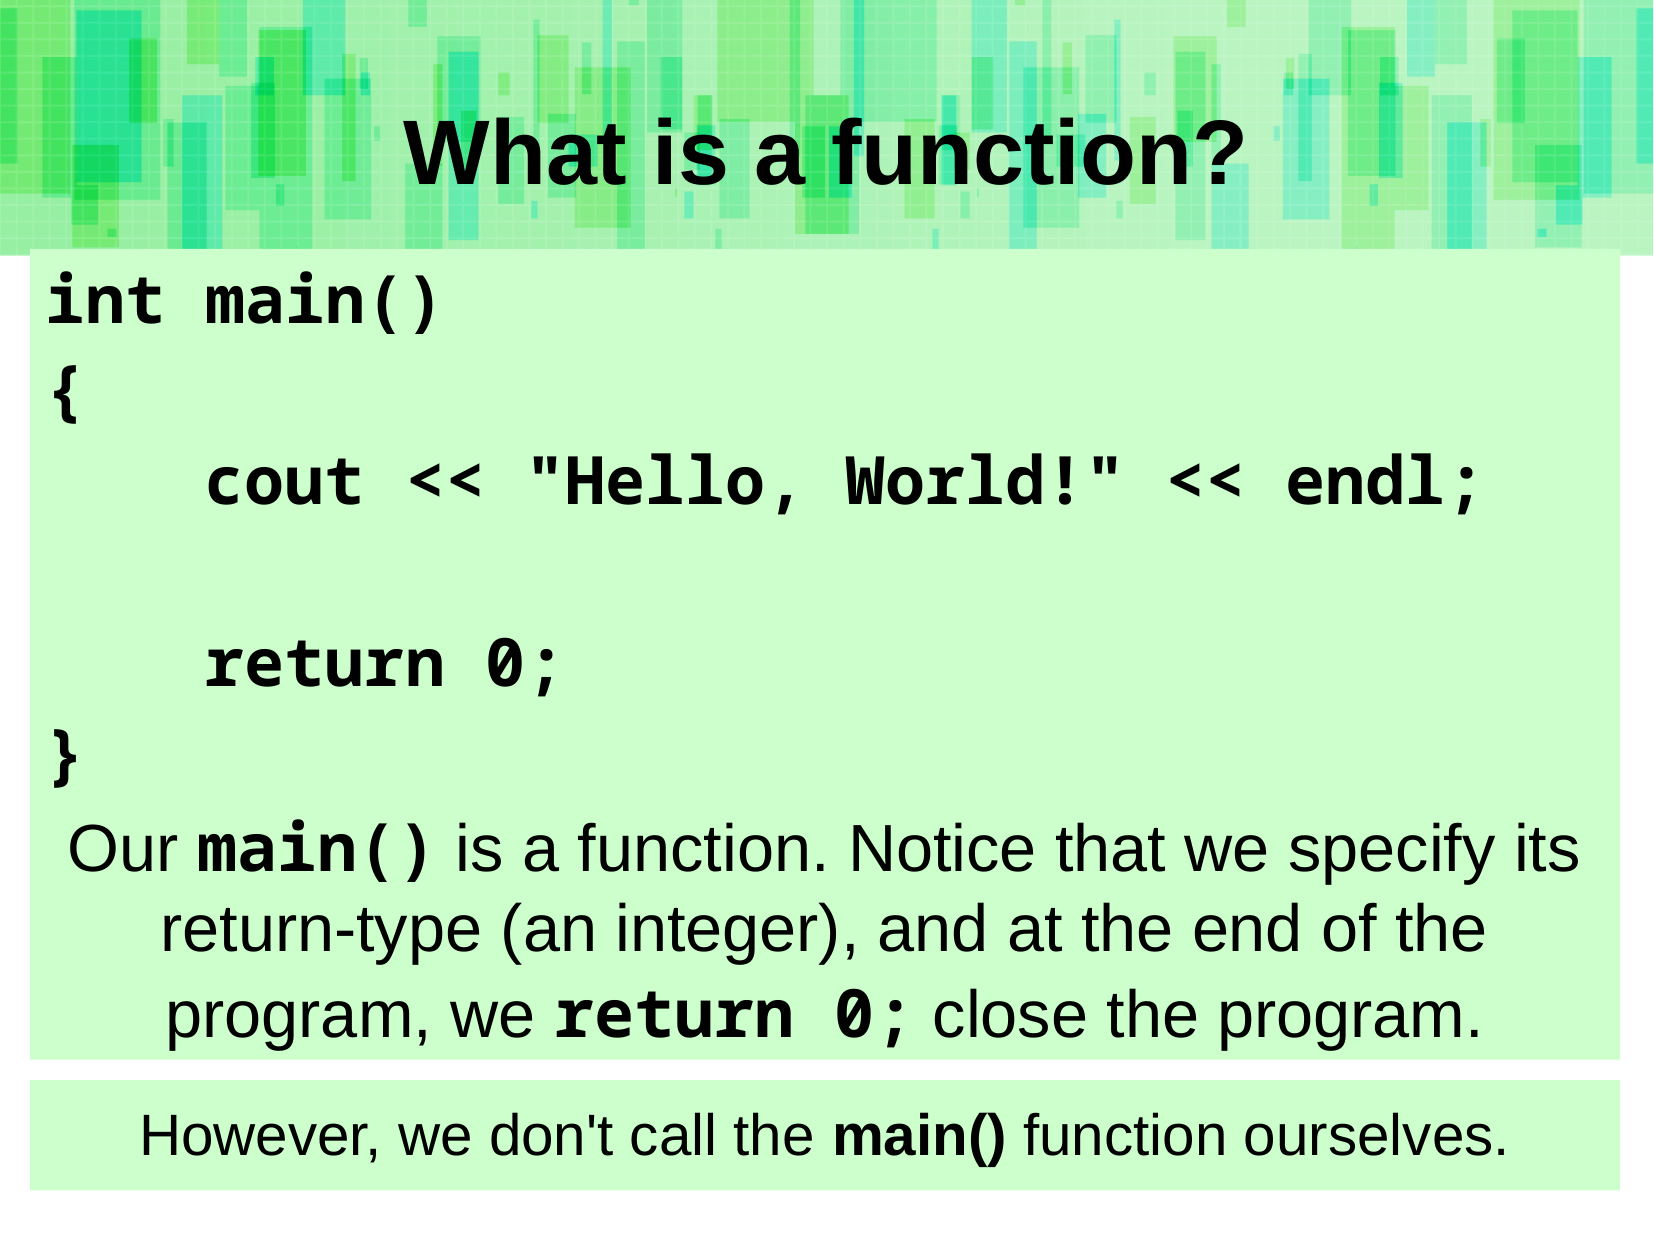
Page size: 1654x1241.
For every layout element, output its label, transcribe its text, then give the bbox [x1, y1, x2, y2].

text_box Our main() is a function. Notice that we specify its return-type (an integer), and at the end of the program, we return 0; close the program. [30, 806, 1621, 1051]
picture [0, 0, 1654, 1241]
text_box However, we don't call the main() function ourselves. [30, 1080, 1621, 1191]
text_box int main() { cout << "Hello, World!" << endl; return 0; } [30, 283, 1621, 766]
title What is a function? [82, 49, 1571, 248]
